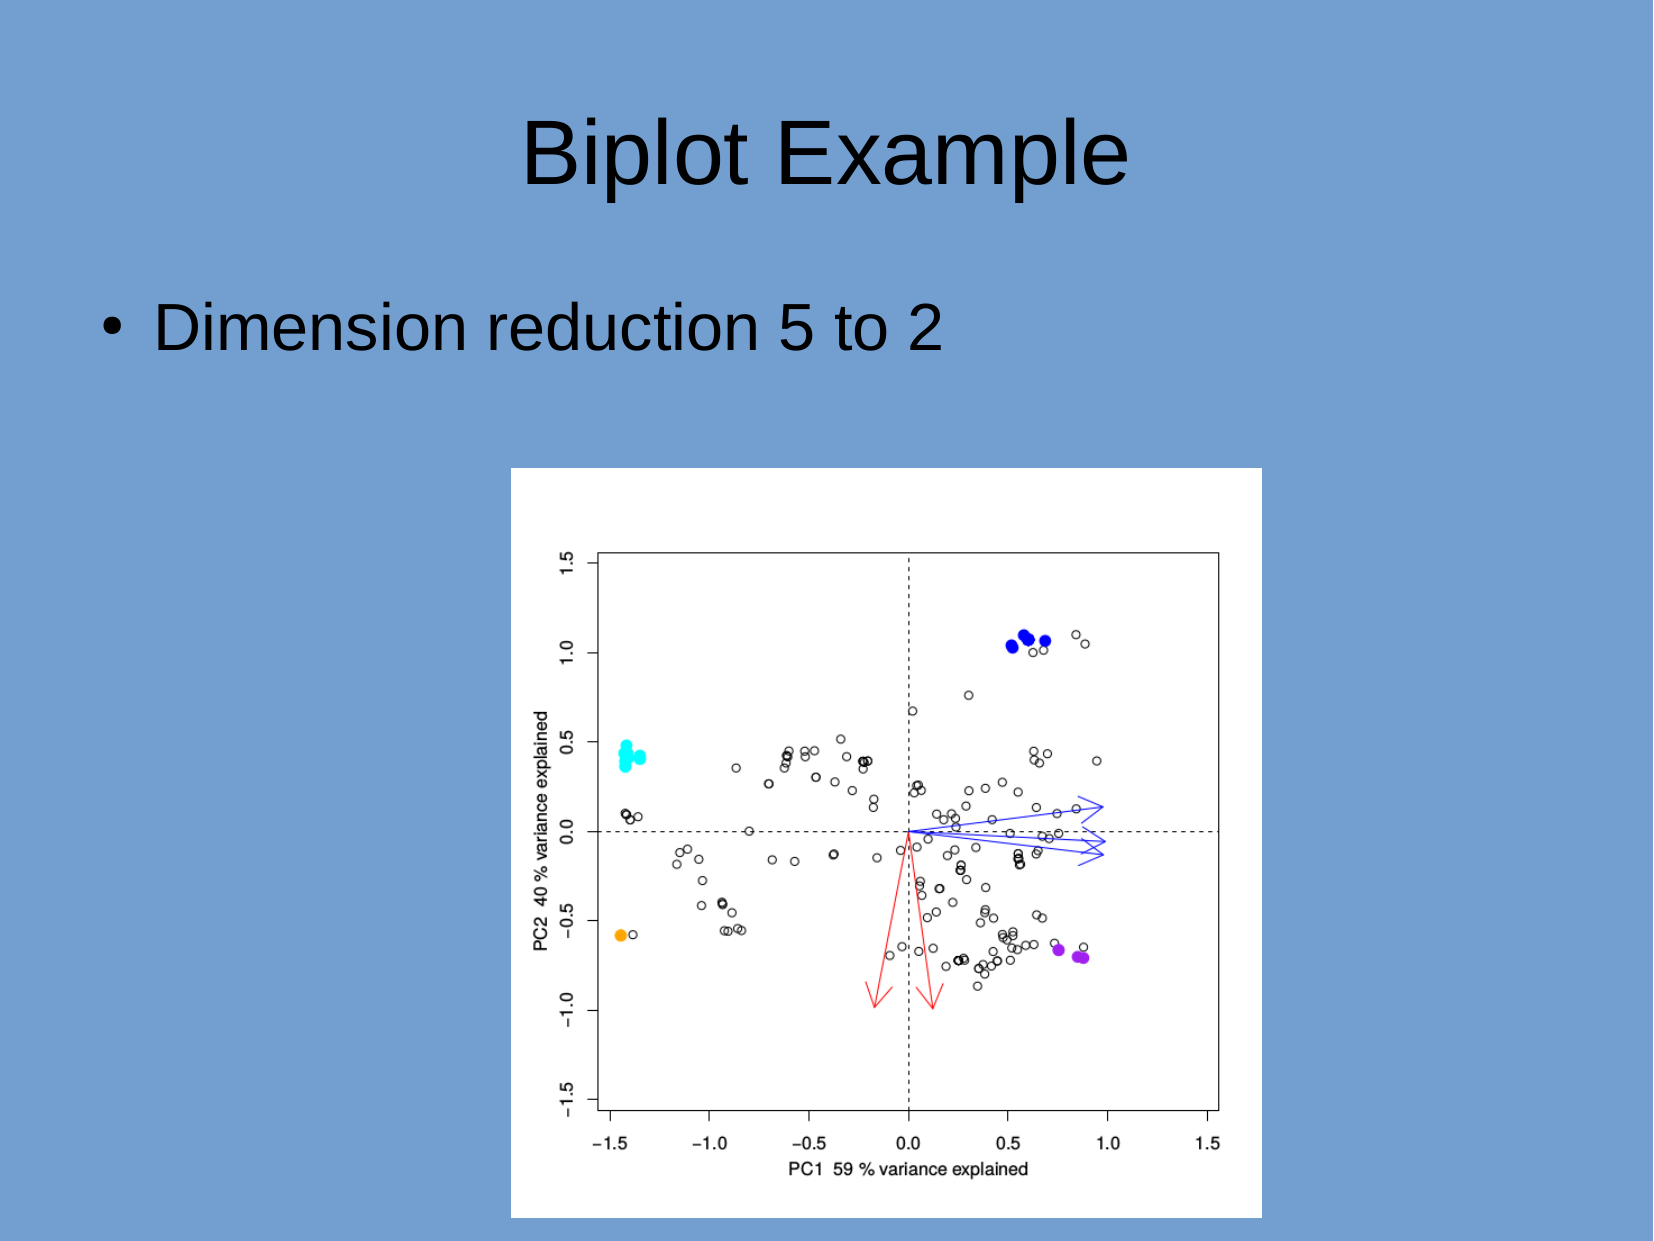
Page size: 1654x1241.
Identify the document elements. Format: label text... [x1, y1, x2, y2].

list Dimension reduction 5 to 2 [82, 290, 1571, 1010]
title Biplot Example [82, 49, 1571, 257]
picture [511, 468, 1262, 1218]
